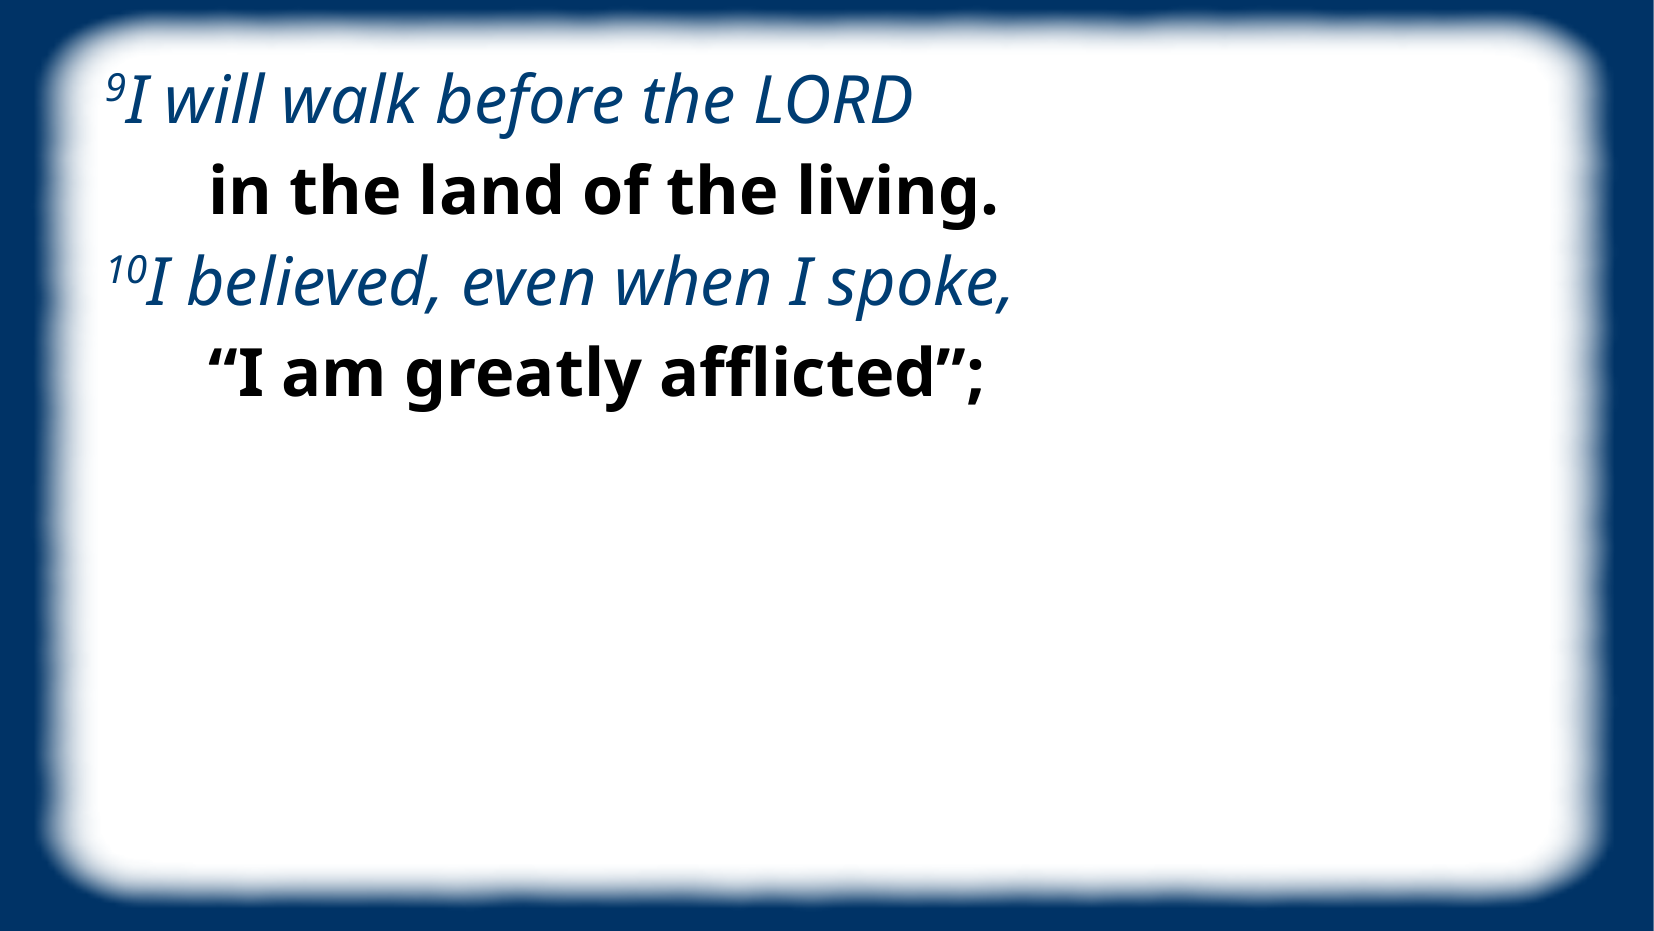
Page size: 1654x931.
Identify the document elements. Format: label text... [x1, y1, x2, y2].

text_box 9I will walk before the LORD in the land of the living. 10I believed, even when I spoke, “I am greatly afflicted”; [90, 45, 1546, 451]
picture [0, 0, 1654, 931]
